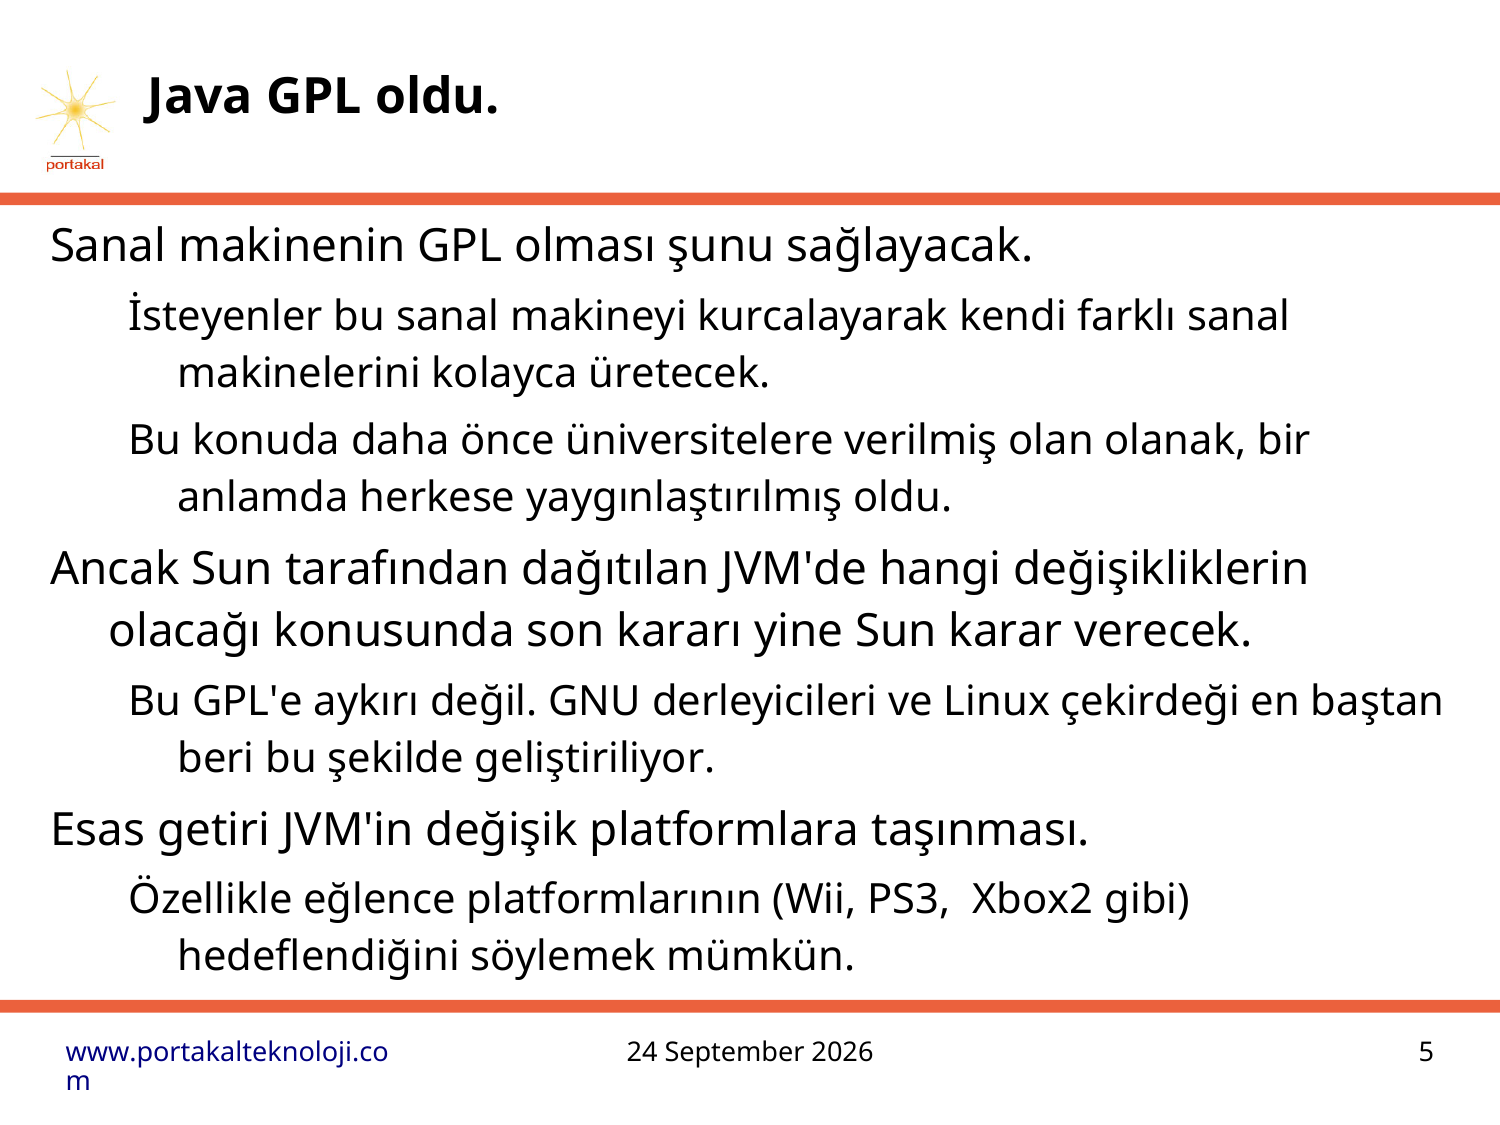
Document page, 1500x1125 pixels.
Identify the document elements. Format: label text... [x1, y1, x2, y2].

title Java GPL oldu. [147, 7, 1450, 181]
picture [29, 5, 120, 184]
list Sanal makinenin GPL olması şunu sağlayacak. İsteyenler bu sanal makineyi kurcalayarak kendi farklı sanal makinelerini kolayca üretecek. Bu konuda daha önce üniversitelere verilmiş olan olanak, bir anlamda herkese yaygınlaştırılmış oldu. Ancak Sun tarafından dağıtılan JVM'de hangi değişikliklerin olacağı konusunda son kararı yine Sun karar verecek. Bu GPL'e aykırı değil. GNU derleyicileri ve Linux çekirdeği en baştan beri bu şekilde geliştiriliyor. Esas getiri JVM'in değişik platformlara taşınması. Özellikle eğlence platformlarının (Wii, PS3, Xbox2 gibi) hedeflendiğini söylemek mümkün. [50, 212, 1450, 932]
